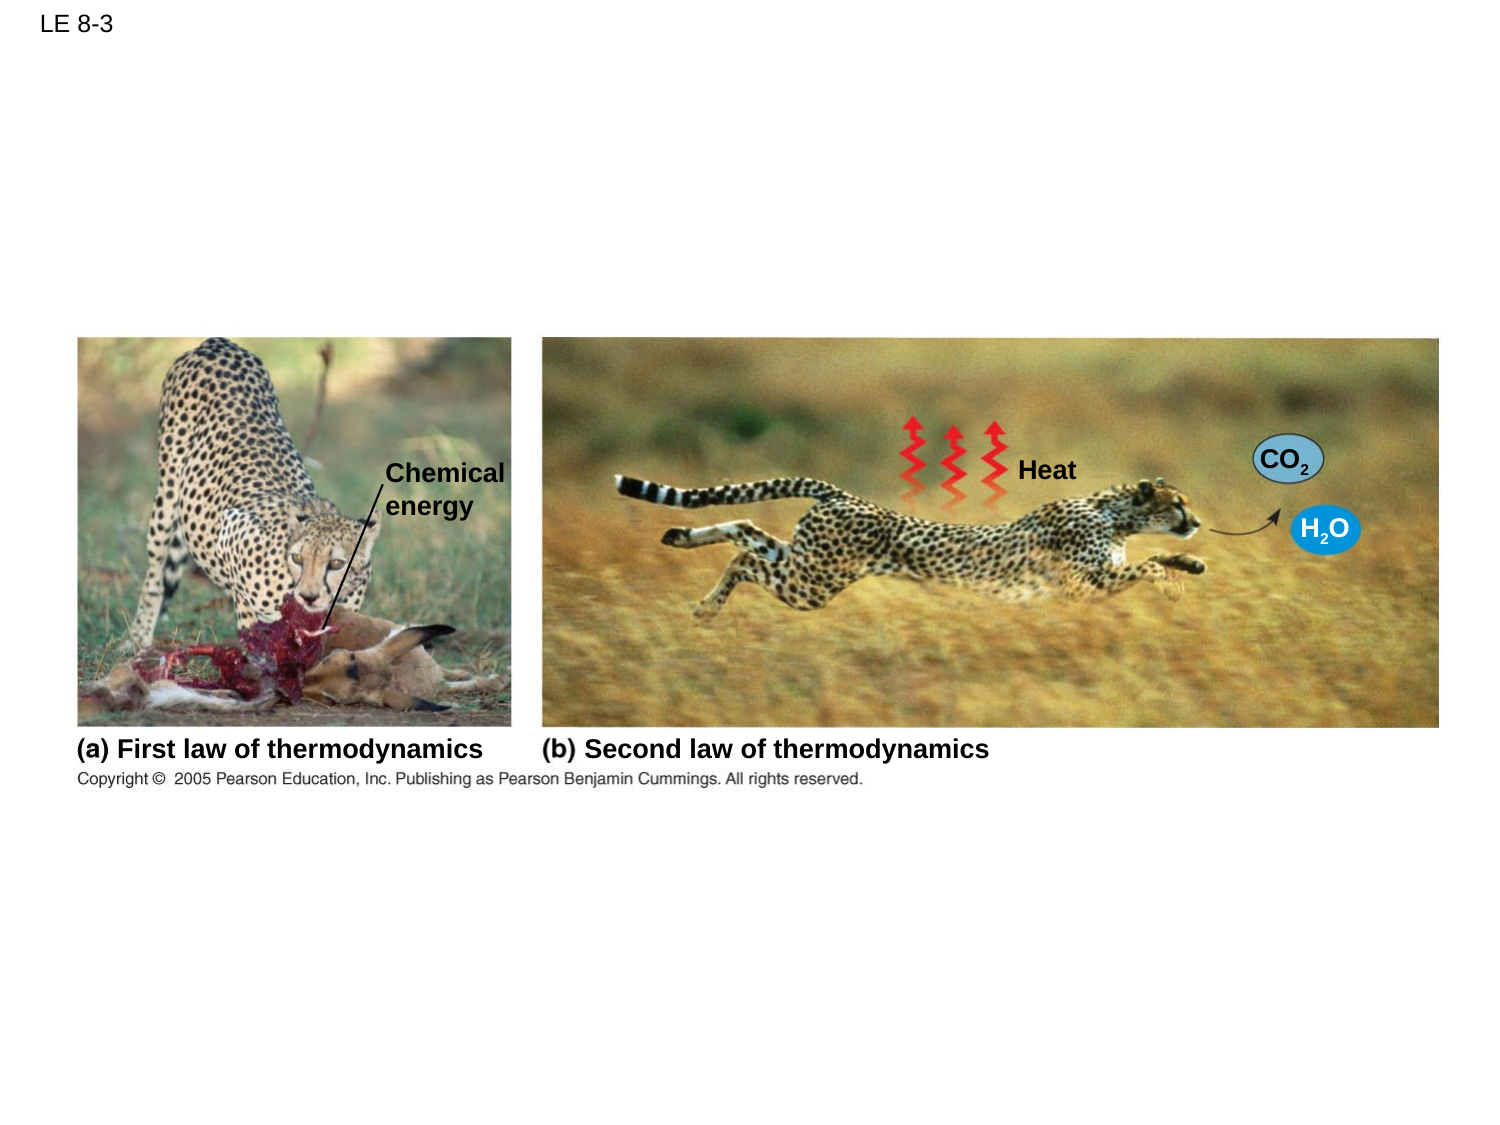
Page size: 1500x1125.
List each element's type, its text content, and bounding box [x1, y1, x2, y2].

text_box First law of thermodynamics [117, 731, 534, 776]
picture [49, 327, 1450, 797]
text_box CO2 [1259, 441, 1318, 482]
title LE 8-3 [24, 0, 351, 51]
text_box Chemical energy [385, 455, 512, 530]
text_box Second law of thermodynamics [584, 731, 1001, 776]
text_box H2O [1300, 510, 1359, 551]
text_box Heat [1018, 452, 1083, 488]
